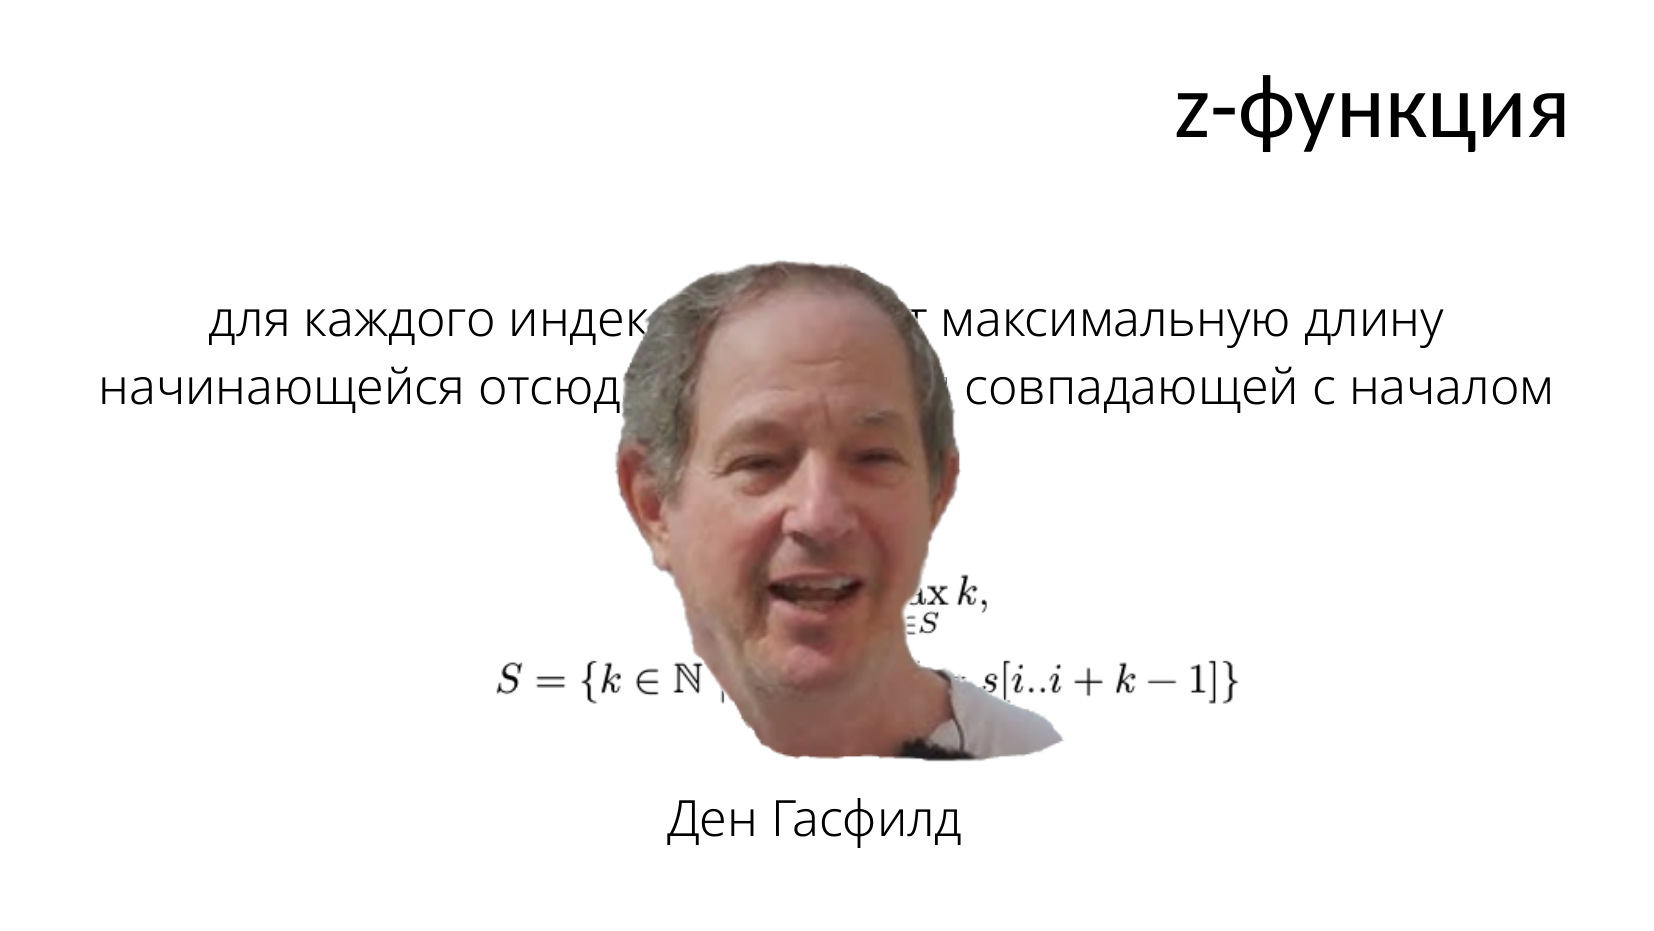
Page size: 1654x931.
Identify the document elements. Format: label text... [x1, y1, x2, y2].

subtitle для каждого индекса i находит максимальную длину начинающейся отсюда подстроки и совпадающей с началом строки [1120, 217, 1571, 758]
text_box Ден Гасфилд [561, 778, 1069, 857]
subtitle для каждого индекса i находит максимальную длину начинающейся отсюда подстроки и совпадающей с началом строки [82, 217, 549, 758]
title z-функция [82, 37, 1571, 193]
picture [549, 192, 1120, 810]
